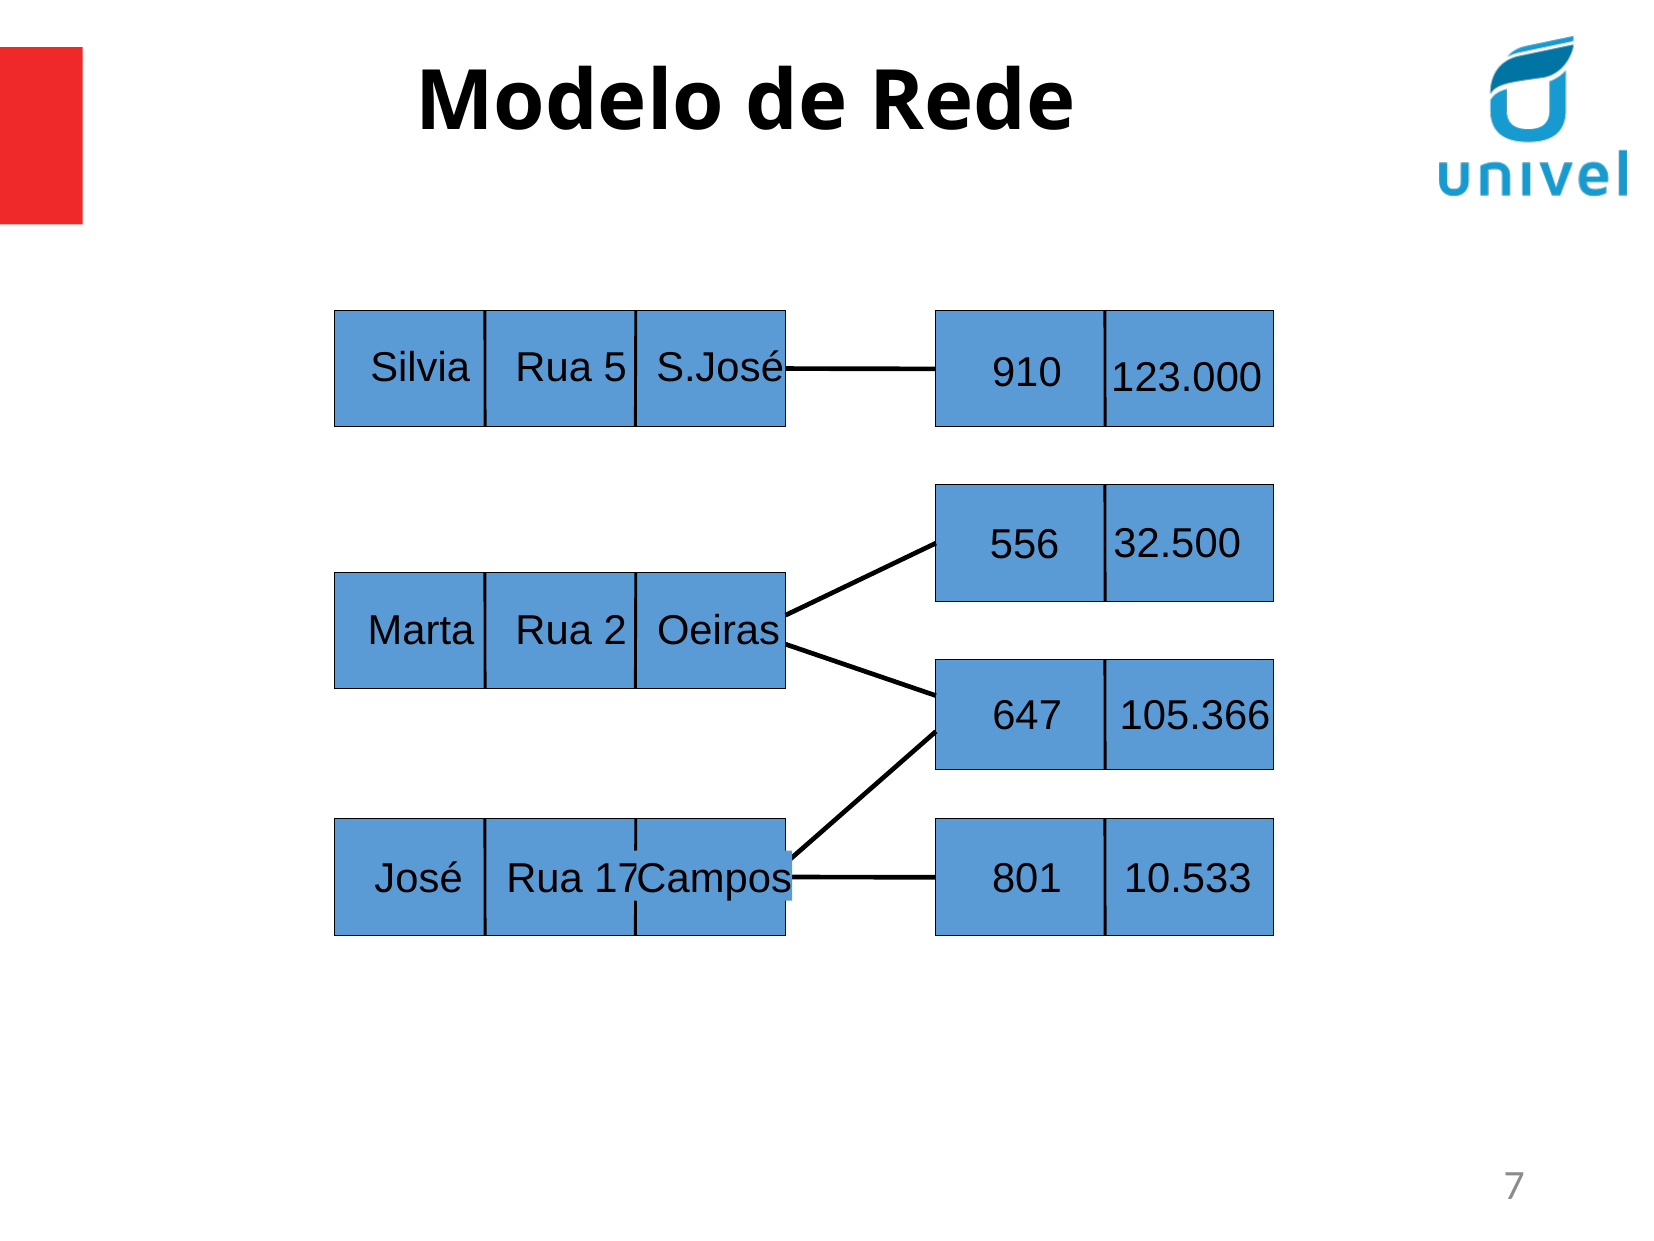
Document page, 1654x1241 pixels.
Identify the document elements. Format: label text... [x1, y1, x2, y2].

text_box [935, 818, 1103, 936]
picture [1432, 15, 1634, 217]
text_box Marta [367, 602, 475, 653]
text_box 10.533 [1123, 850, 1252, 902]
text_box [1107, 659, 1274, 770]
text_box 556 [989, 516, 1060, 567]
text_box Oeiras [657, 602, 781, 653]
text_box 105.366 [1119, 688, 1271, 739]
text_box 647 [992, 688, 1062, 739]
text_box [487, 572, 786, 689]
text_box [487, 818, 634, 936]
text_box [935, 310, 1103, 427]
title Modelo de Rede [250, 16, 1242, 188]
text_box Rua 17 [506, 850, 636, 901]
text_box [935, 484, 1103, 602]
slide_number <número> [1167, 1149, 1540, 1216]
text_box [334, 818, 483, 936]
text_box 801 [992, 850, 1062, 902]
text_box 32.500 [1113, 516, 1242, 567]
text_box [334, 310, 483, 427]
text_box Campos [730, 872, 742, 890]
text_box Rua 2 [515, 602, 627, 653]
text_box [1107, 484, 1274, 602]
text_box Rua 5 [515, 339, 627, 390]
text_box [638, 818, 786, 850]
text_box [935, 659, 1103, 770]
text_box Campos [636, 850, 793, 901]
text_box [334, 572, 483, 689]
text_box [1107, 818, 1274, 936]
text_box [637, 310, 786, 427]
text_box S.José [656, 339, 784, 390]
text_box Silvia [370, 339, 471, 390]
text_box [487, 310, 634, 427]
text_box José [374, 850, 463, 901]
text_box [1107, 310, 1274, 427]
text_box 910 [992, 344, 1062, 395]
text_box [637, 901, 786, 936]
text_box 123.000 [1111, 350, 1263, 401]
